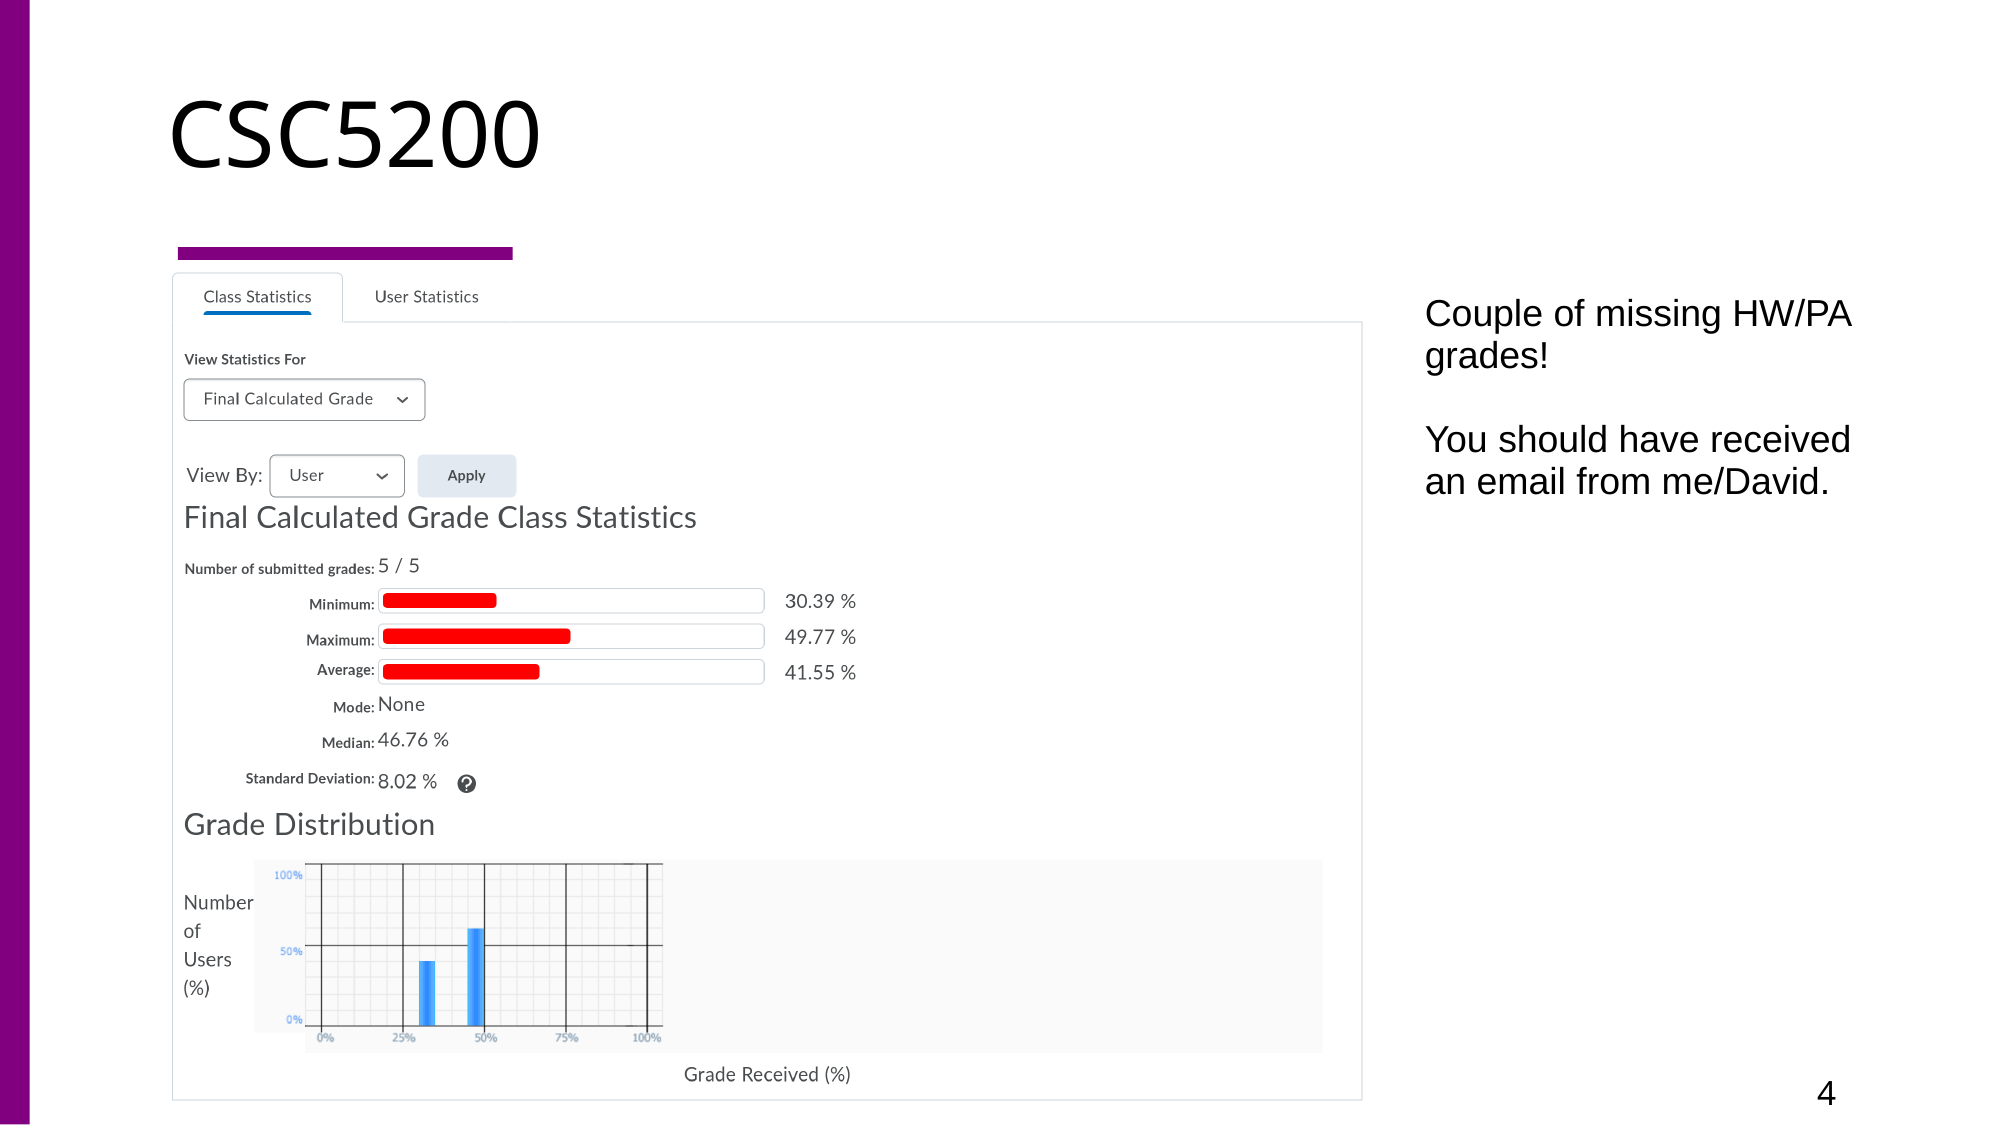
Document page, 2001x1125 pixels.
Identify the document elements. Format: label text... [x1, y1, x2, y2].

picture [150, 260, 1379, 1111]
text_box Couple of missing HW/PA grades! You should have received an email from me/David. [1410, 285, 1876, 510]
title CSC5200 [116, 37, 1817, 225]
